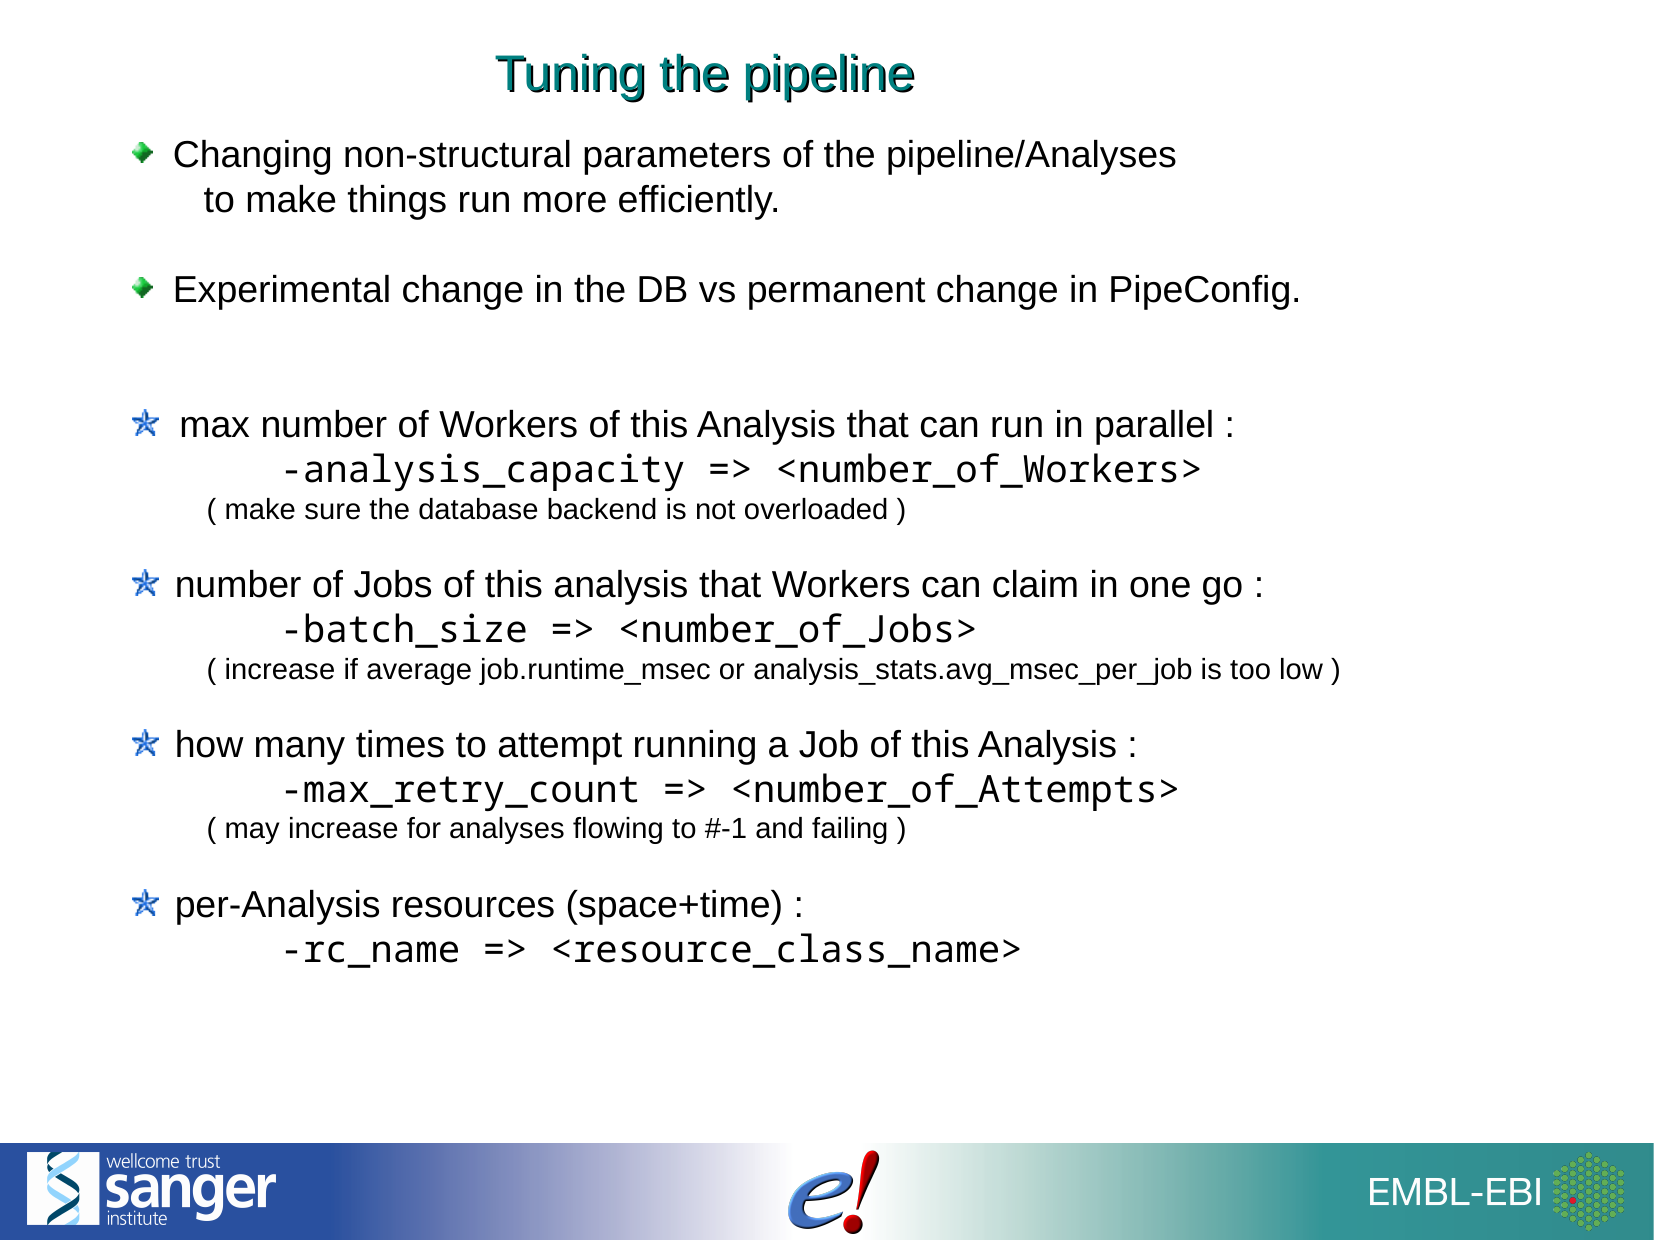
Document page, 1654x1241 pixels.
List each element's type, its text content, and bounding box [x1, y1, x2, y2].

picture [132, 142, 153, 163]
text_box Tuning the pipeline [82, 33, 1327, 115]
picture [132, 889, 159, 916]
text_box Changing non-structural parameters of the pipeline/Analyses to make things run more efficiently. Experimental change in the DB vs permanent change in PipeConfig. max number of Workers of this Analysis that can run in parallel : -analysis_capacity => <number_of_Workers> ( make sure the database backend is not overloaded ) number of Jobs of this analysis that Workers can claim in one go : -batch_size => <number_of_Jobs> ( increase if average job.runtime_msec or analysis_stats.avg_msec_per_job is too low ) how many times to attempt running a Job of this Analysis : -max_retry_count => <number_of_Attempts> ( may increase for analyses flowing to #-1 and failing ) per-Analysis resources (space+time) : -rc_name => <resource_class_name> [118, 115, 1477, 1152]
picture [132, 569, 159, 596]
picture [0, 1143, 1654, 1240]
picture [132, 729, 159, 756]
picture [132, 277, 153, 298]
picture [132, 409, 159, 436]
